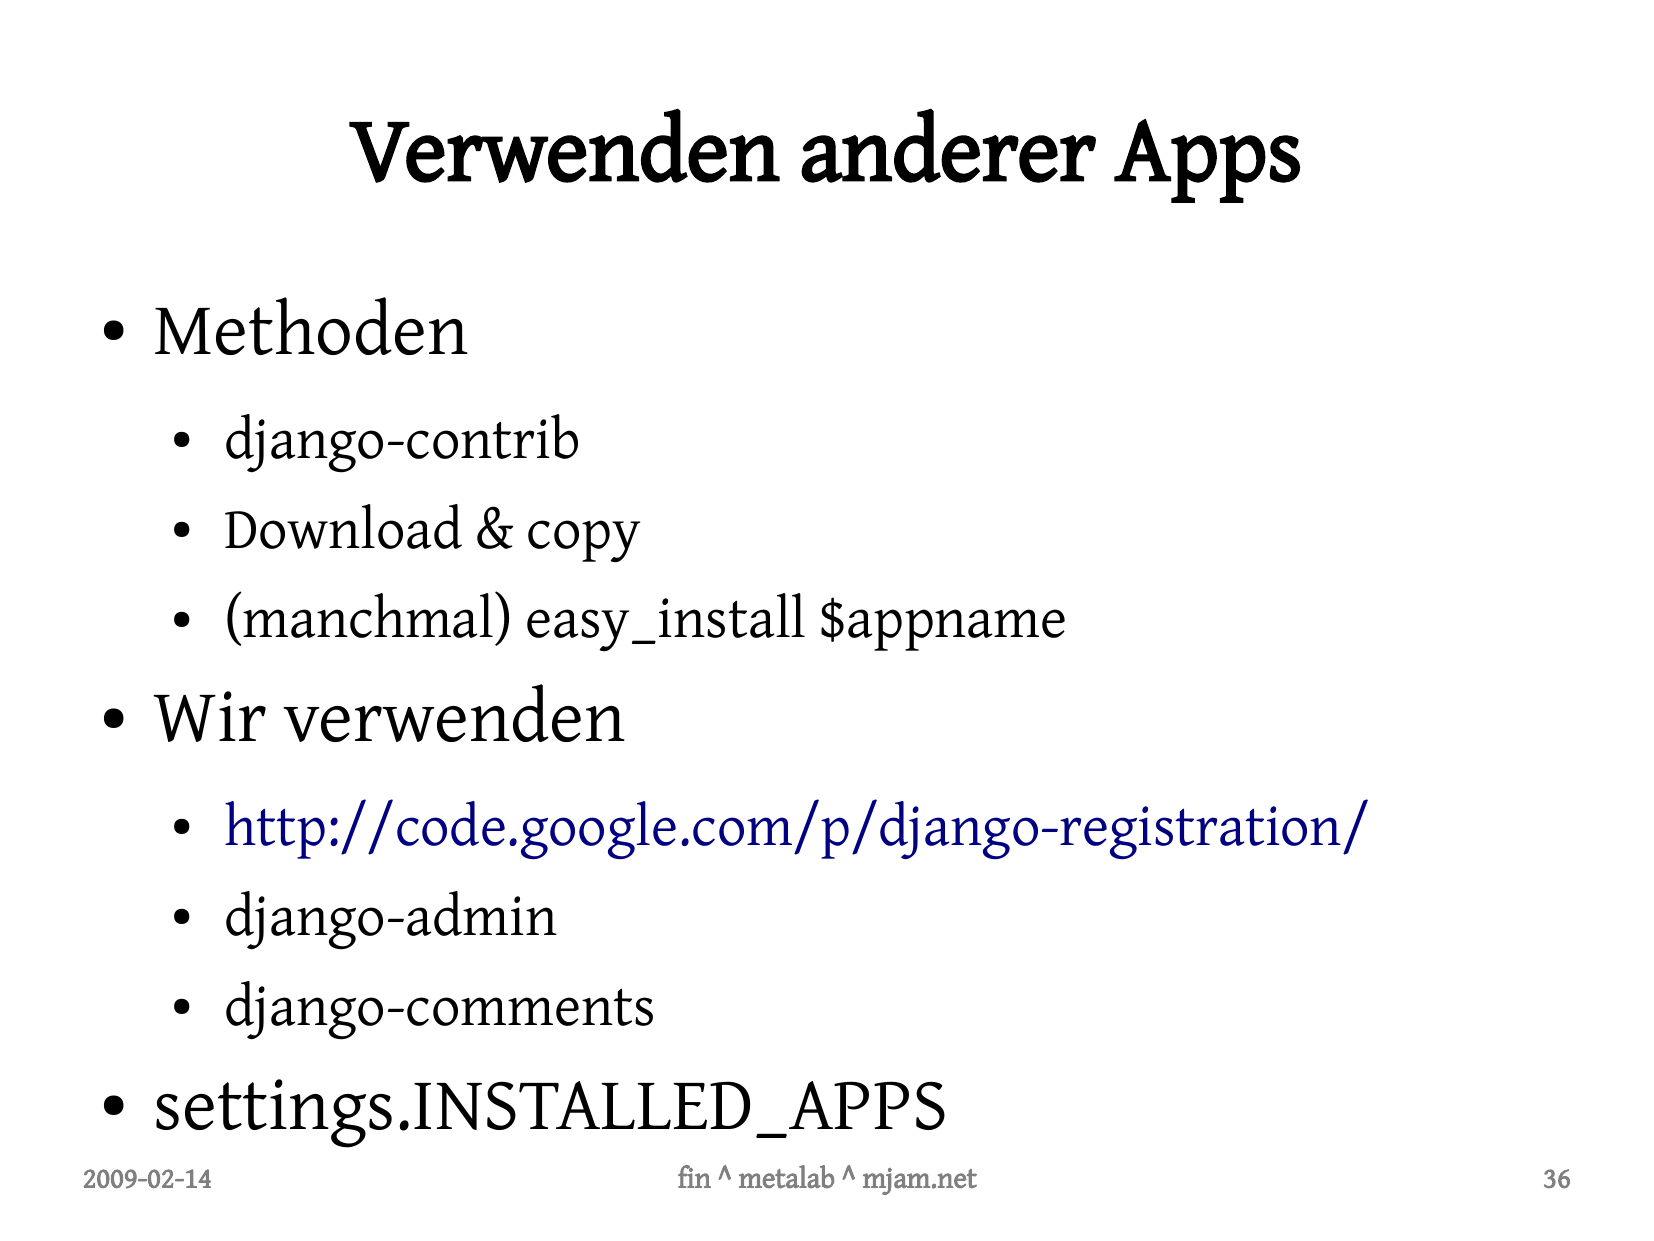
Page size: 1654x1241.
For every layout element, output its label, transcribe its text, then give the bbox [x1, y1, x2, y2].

title Verwenden anderer Apps [82, 56, 1571, 250]
list Methoden django-contrib Download & copy (manchmal) easy_install $appname Wir verwenden http://code.google.com/p/django-registration/ django-admin django-comments settings.INSTALLED_APPS [82, 290, 1571, 1151]
